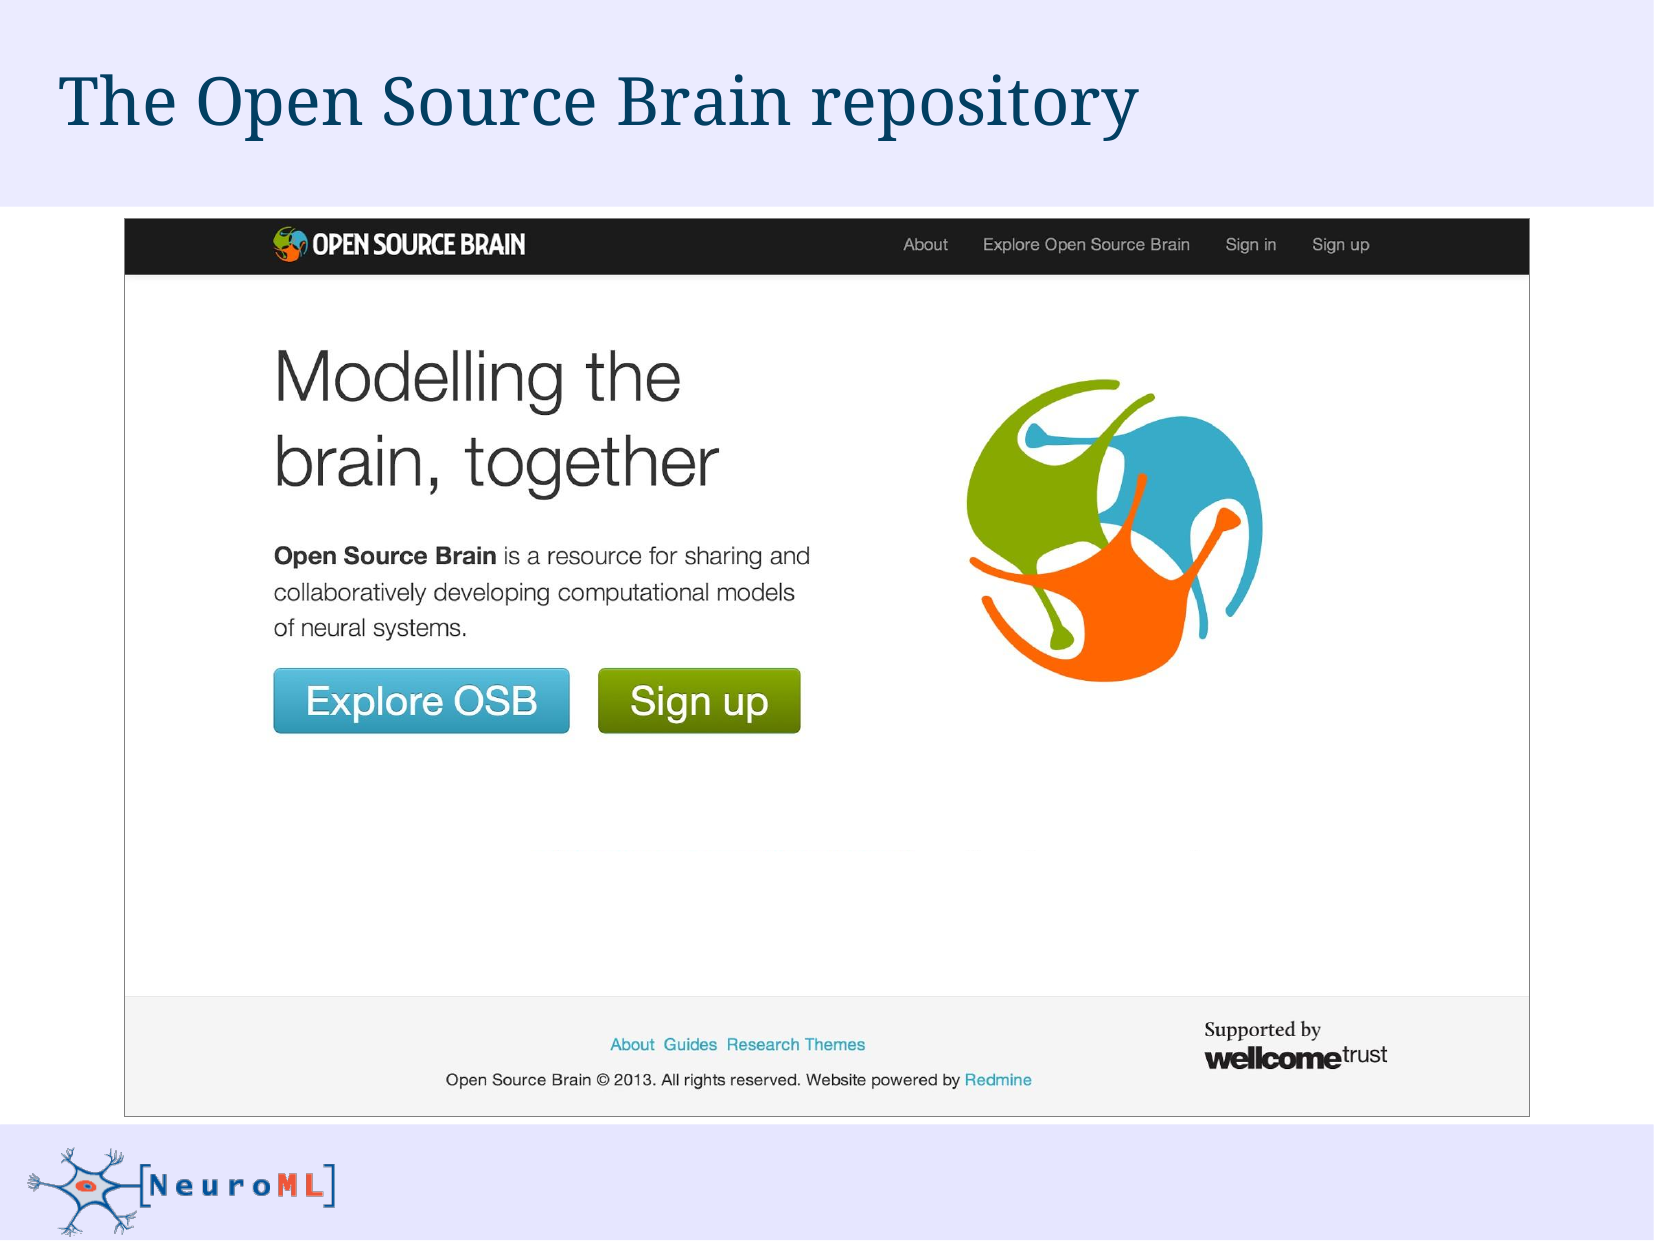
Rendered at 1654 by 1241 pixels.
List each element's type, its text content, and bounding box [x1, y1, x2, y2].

text_box [124, 218, 1530, 1117]
text_box The Open Source Brain repository [59, 29, 1594, 177]
picture [27, 1147, 335, 1237]
